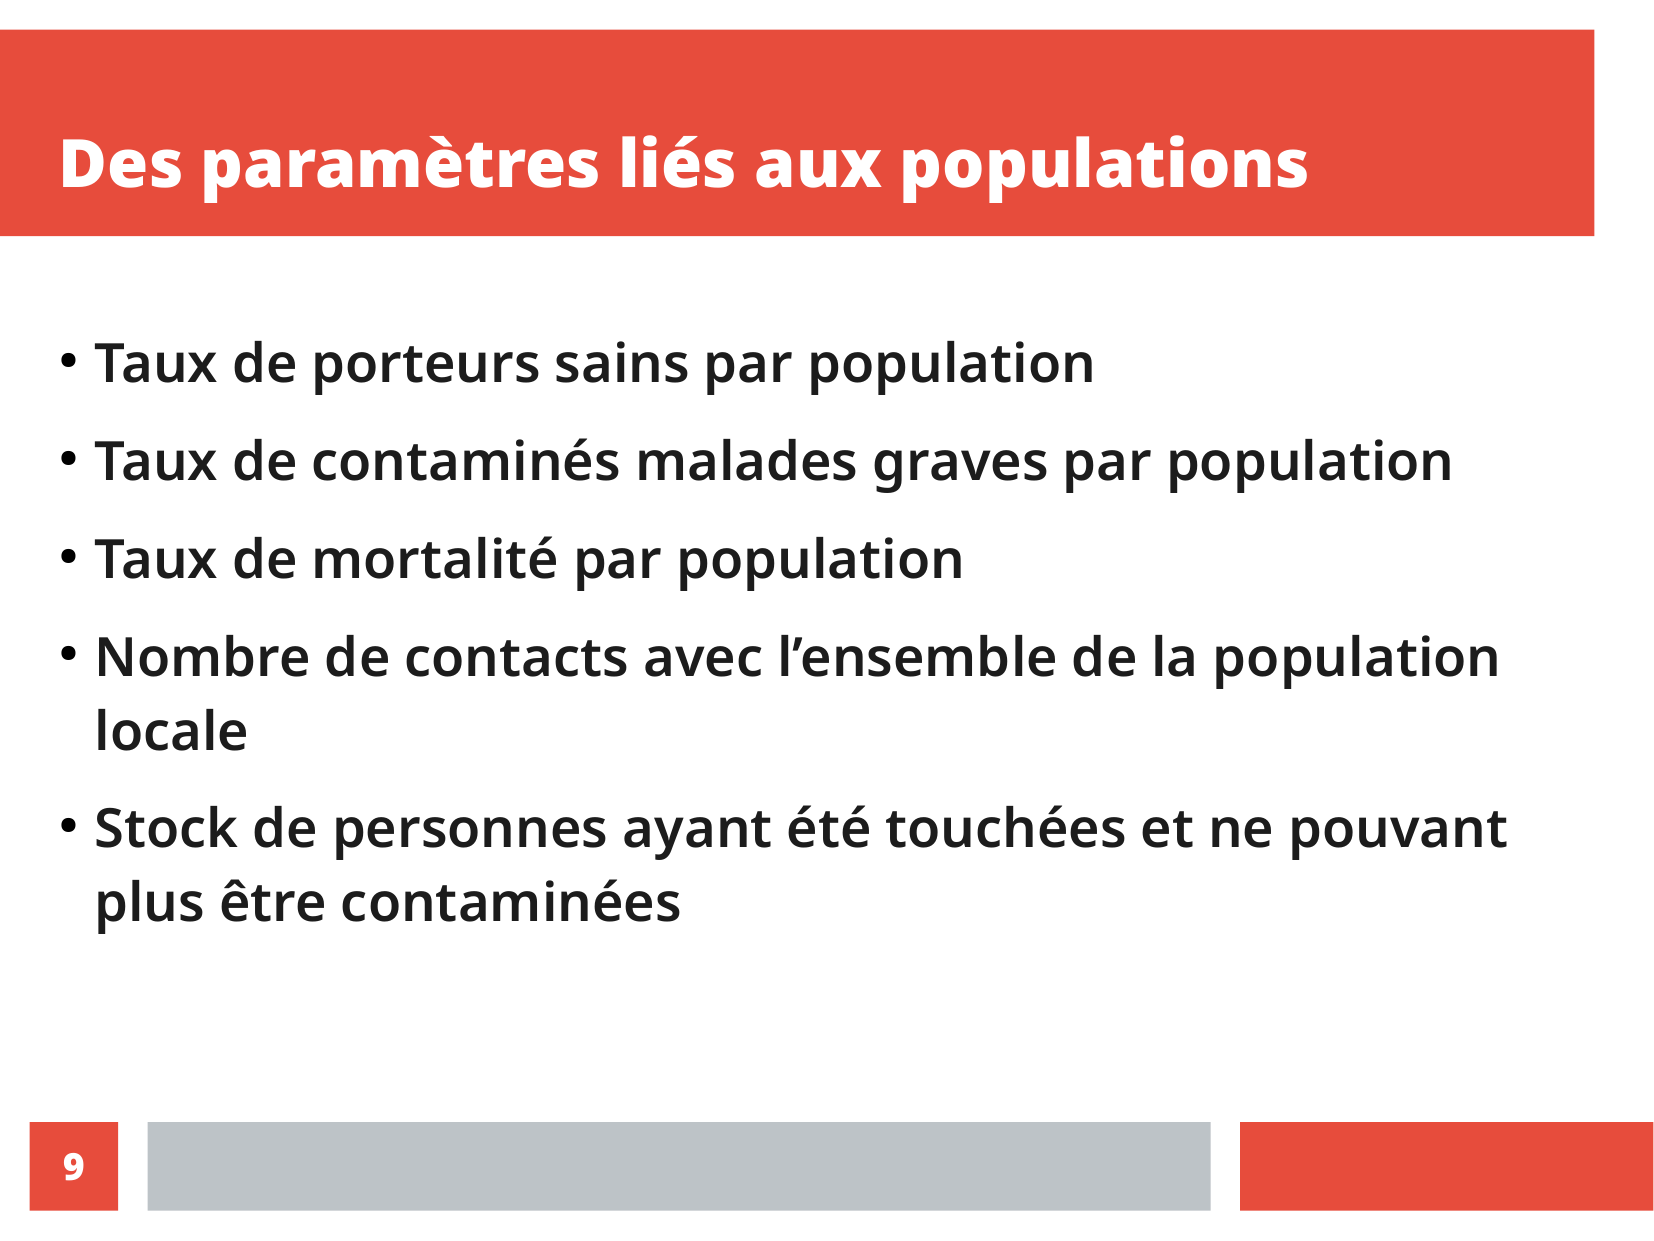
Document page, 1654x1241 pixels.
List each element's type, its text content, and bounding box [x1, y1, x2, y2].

title Des paramètres liés aux populations [59, 59, 1595, 207]
list Taux de porteurs sains par population Taux de contaminés malades graves par population Taux de mortalité par population Nombre de contacts avec l’ensemble de la population locale Stock de personnes ayant été touchées et ne pouvant plus être contaminées [59, 324, 1565, 1093]
